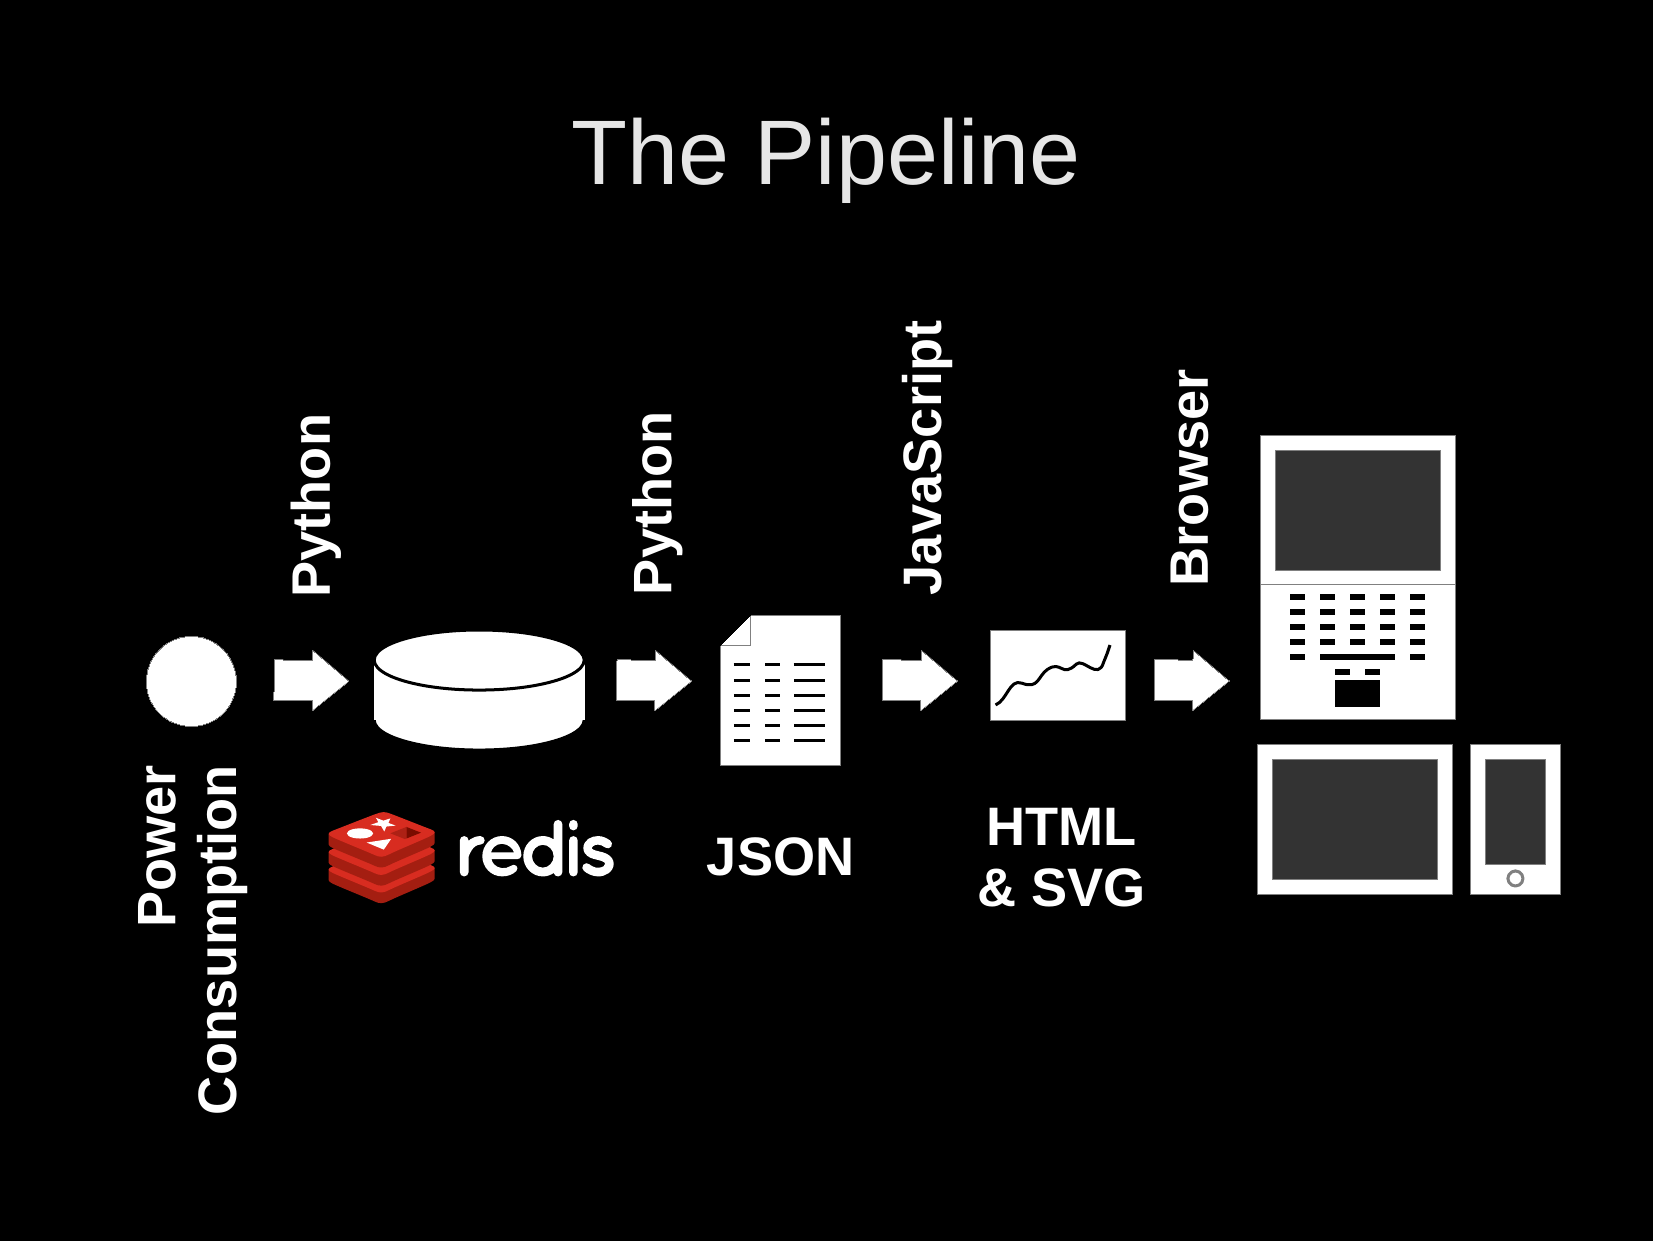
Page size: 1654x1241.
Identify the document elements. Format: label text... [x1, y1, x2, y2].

text_box [1154, 650, 1230, 711]
text_box [882, 650, 958, 711]
title The Pipeline [82, 49, 1571, 257]
text_box [616, 650, 692, 711]
text_box [990, 630, 1126, 721]
text_box Power Consumption [119, 750, 256, 1130]
text_box [374, 630, 585, 751]
text_box JSON [692, 818, 870, 1150]
text_box [690, 590, 841, 766]
text_box Browser [1151, 354, 1227, 602]
text_box [1257, 744, 1453, 895]
text_box [273, 650, 349, 711]
text_box [1470, 744, 1561, 895]
text_box JavaScript [884, 305, 961, 611]
picture [328, 812, 614, 904]
text_box HTML & SVG [962, 789, 1161, 931]
text_box Python [273, 398, 349, 613]
text_box [146, 636, 237, 727]
text_box [1260, 435, 1456, 720]
text_box Python [614, 396, 691, 610]
